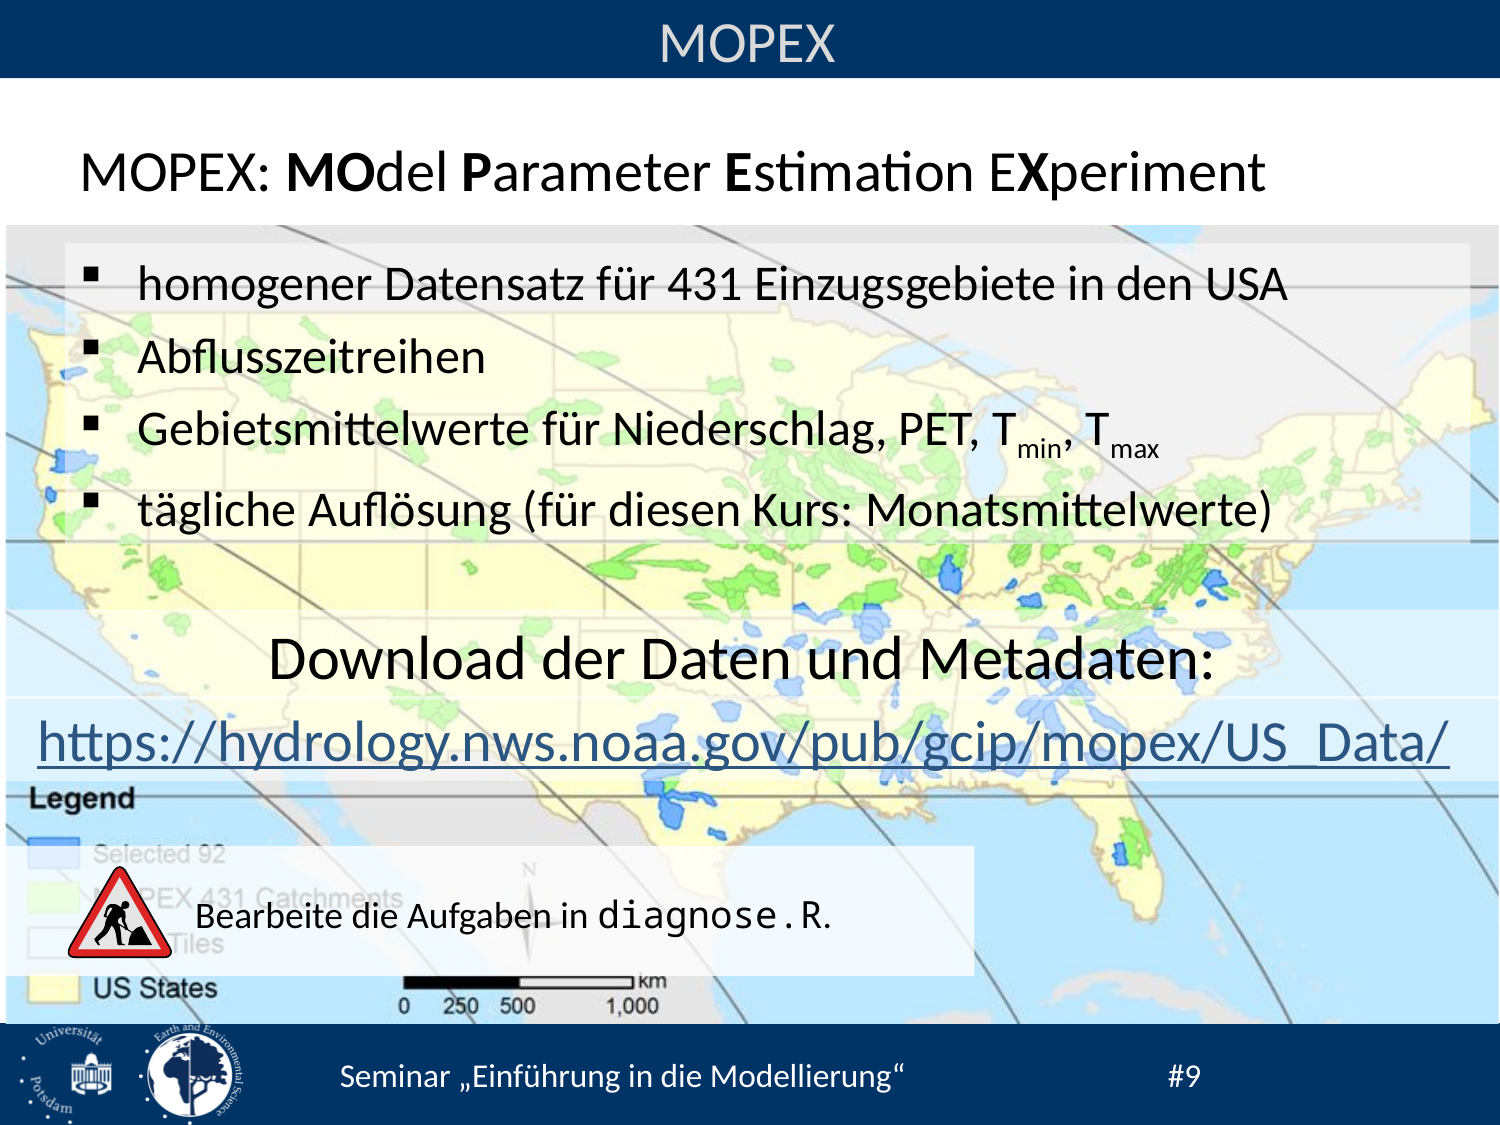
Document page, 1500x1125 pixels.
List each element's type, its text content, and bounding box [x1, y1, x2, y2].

text_box homogener Datensatz für 431 Einzugsgebiete in den USA Abflusszeitreihen Gebietsmittelwerte für Niederschlag, PET, Tmin, Tmax tägliche Auflösung (für diesen Kurs: Monatsmittelwerte) [64, 243, 1471, 545]
picture [67, 866, 174, 961]
picture [5, 781, 1499, 1125]
text_box MOPEX: MOdel Parameter Estimation EXperiment [64, 125, 1412, 211]
picture [5, 224, 1499, 609]
text_box https://hydrology.nws.noaa.gov/pub/gcip/mopex/US_Data/ [0, 700, 1500, 781]
text_box Download der Daten und Metadaten: [0, 609, 1500, 700]
text_box MOPEX [0, 0, 1495, 75]
text_box [0, 845, 975, 976]
text_box Bearbeite die Aufgaben in diagnose.R. [180, 883, 1471, 944]
